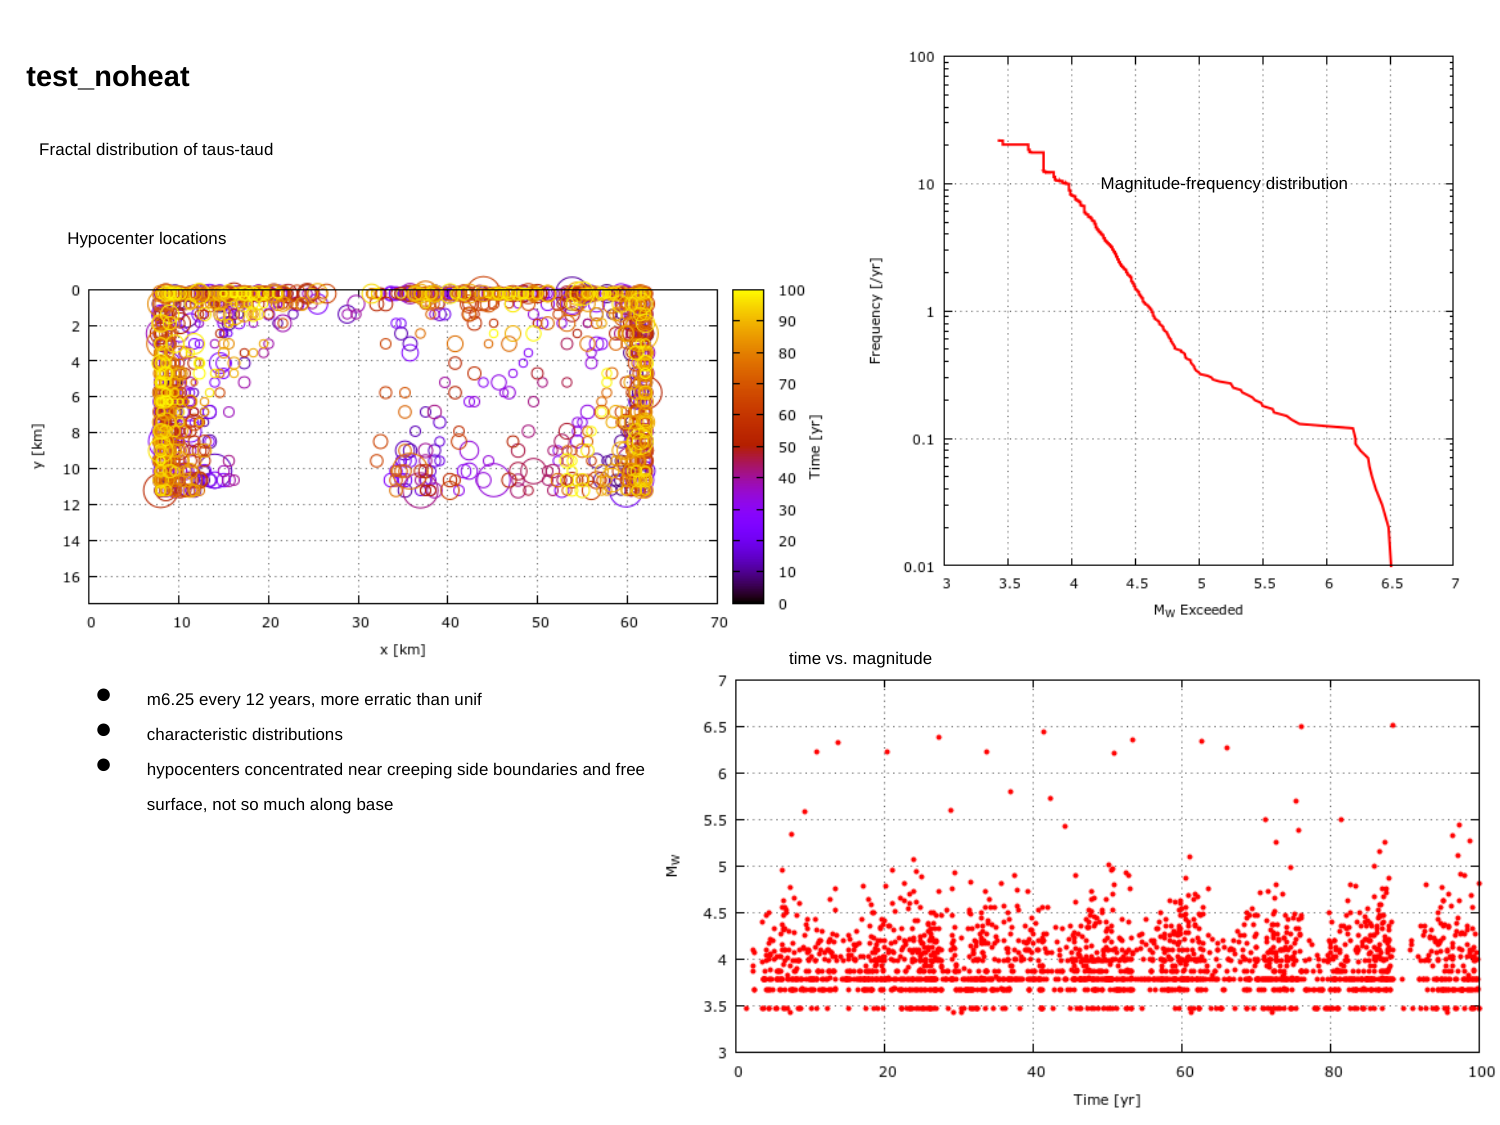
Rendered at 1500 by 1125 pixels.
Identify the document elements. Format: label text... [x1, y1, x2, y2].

picture [24, 270, 1500, 1117]
text_box Hypocenter locations [52, 199, 382, 255]
text_box m6.25 every 12 years, more erratic than unif characteristic distributions hypocenters concentrated near creeping side boundaries and free surface, not so much along base [56, 670, 700, 908]
text_box time vs. magnitude [774, 620, 1104, 713]
list Fractal distribution of taus-taud [24, 111, 1425, 185]
text_box Magnitude-frequency distribution [1085, 145, 1416, 238]
picture [840, 42, 1465, 621]
title test_noheat [11, 19, 1086, 112]
